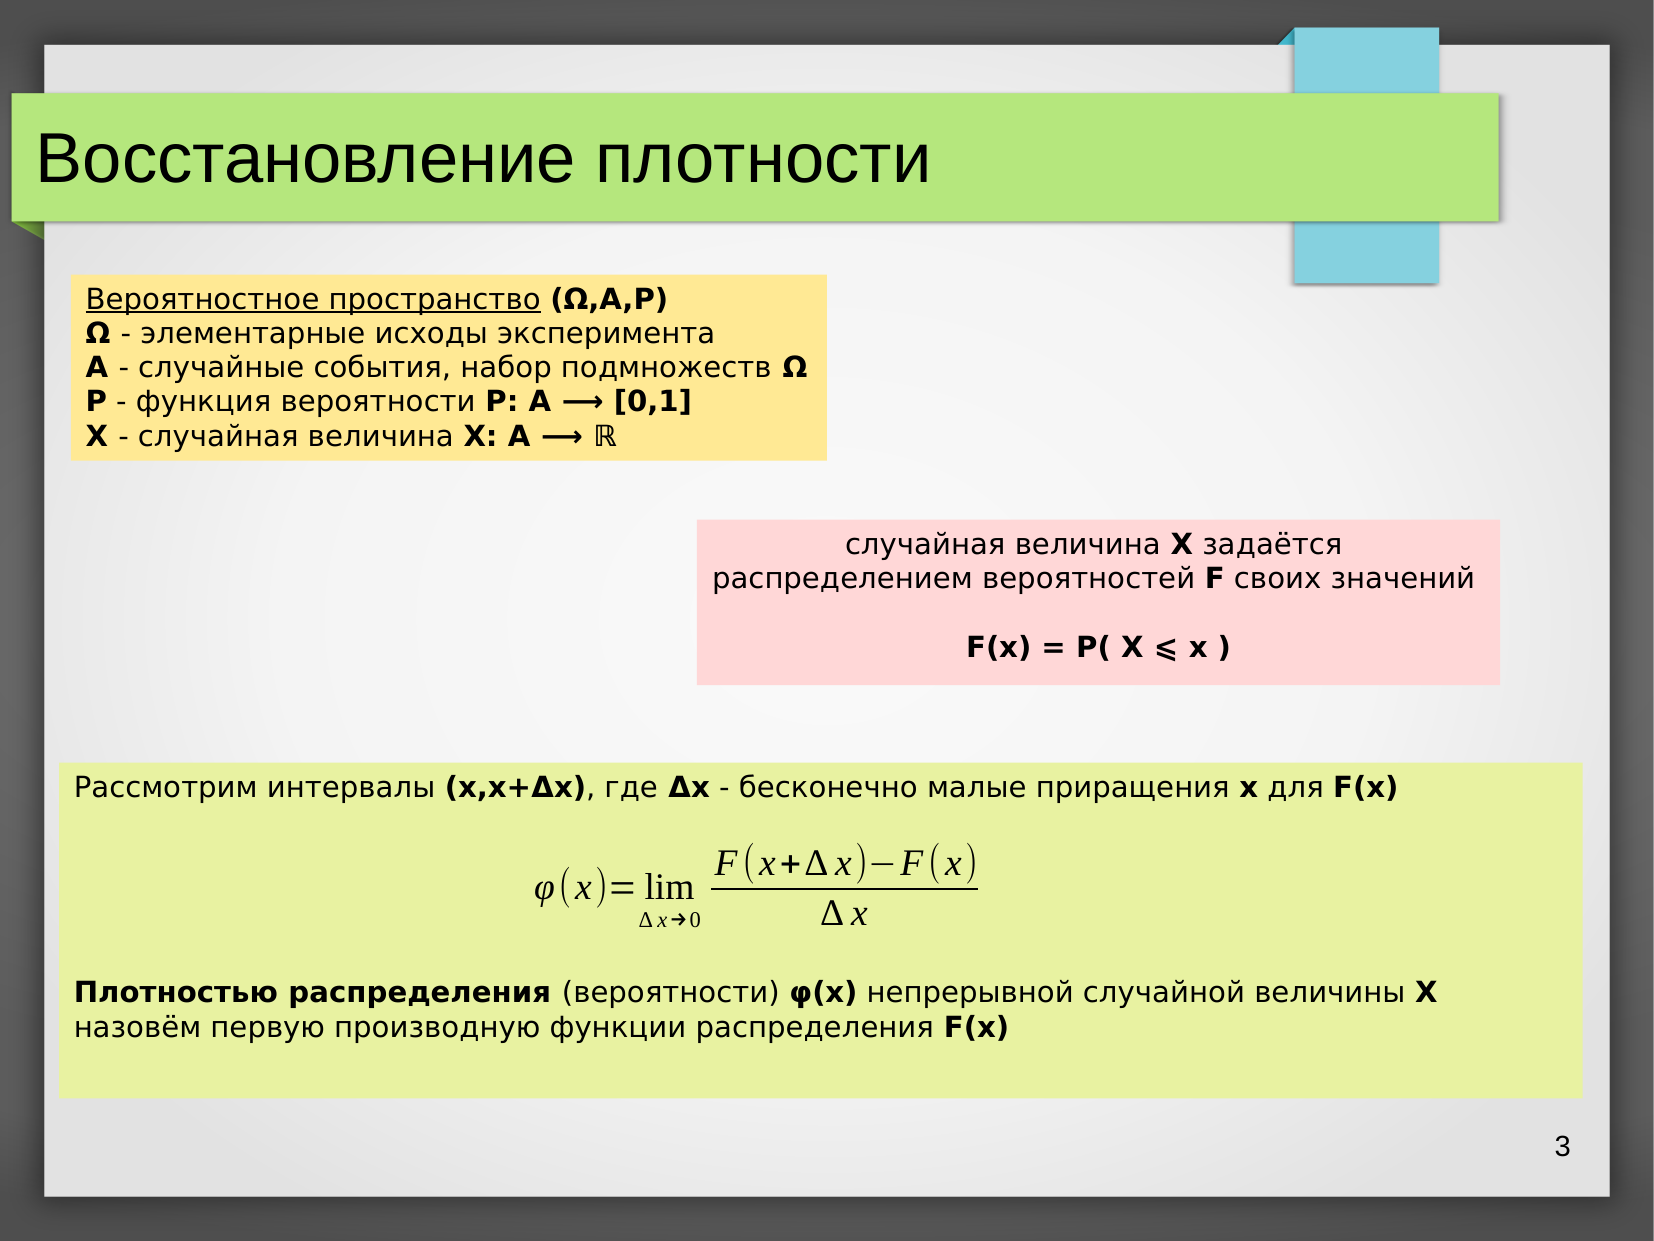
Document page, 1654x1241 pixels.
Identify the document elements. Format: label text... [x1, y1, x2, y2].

chart [533, 840, 981, 934]
picture [0, 0, 1654, 1241]
text_box Вероятностное пространство (Ω,A,P) Ω - элементарные исходы эксперимента A - случайные события, набор подмножеств Ω P - функция вероятности P: A ⟶ [0,1] X - случайная величина X: A ⟶ ℝ [70, 274, 827, 461]
text_box Рассмотрим интервалы (x,x+Δx), где Δx - бесконечно малые приращения x для F(x) Плотностью распределения (вероятности) φ(x) непрерывной случайной величины X назовём первую производную функции распределения F(x) [59, 762, 1583, 1099]
title Восстановление плотности [35, 118, 1489, 199]
text_box случайная величина X задаётся распределением вероятностей F своих значений F(x) = P( X ⩽ x ) [696, 519, 1501, 686]
